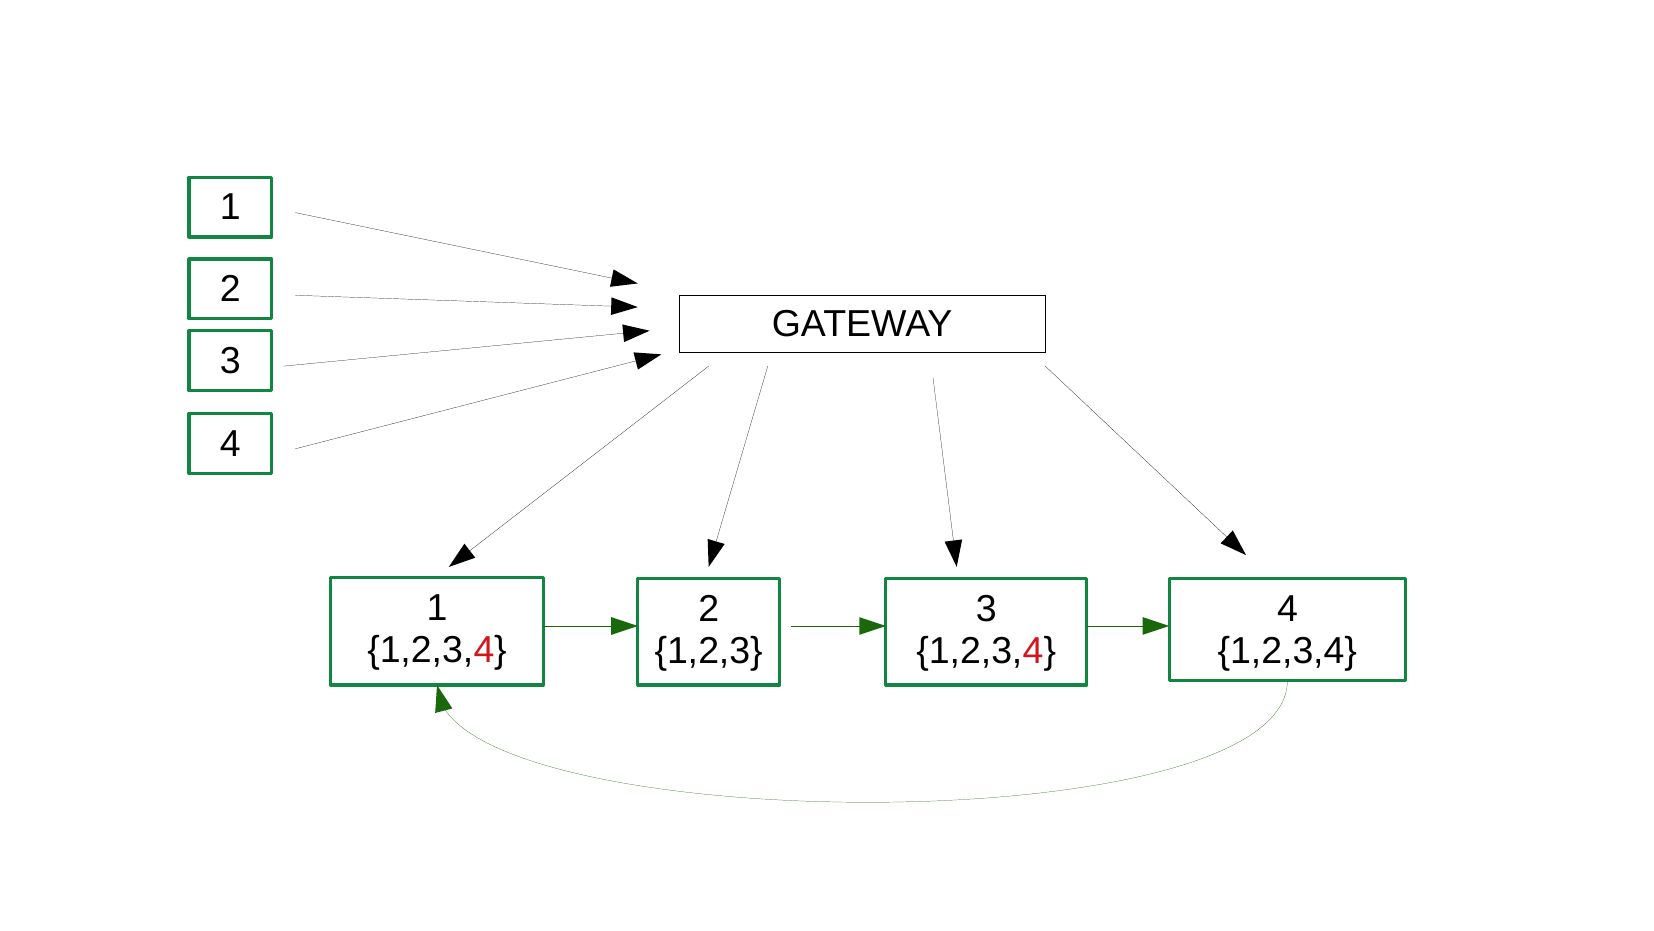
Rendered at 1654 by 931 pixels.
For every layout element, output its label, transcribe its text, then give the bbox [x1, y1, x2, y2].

text_box 1 {1,2,3,4} [330, 577, 544, 686]
text_box 2 [188, 259, 272, 319]
text_box 3 {1,2,3,4} [885, 578, 1087, 686]
text_box GATEWAY [679, 295, 1046, 353]
text_box 4 [188, 413, 272, 474]
text_box 2 {1,2,3} [637, 578, 780, 686]
text_box 3 [188, 330, 272, 391]
text_box 4 {1,2,3,4} [1169, 578, 1406, 681]
text_box 1 [188, 177, 272, 238]
